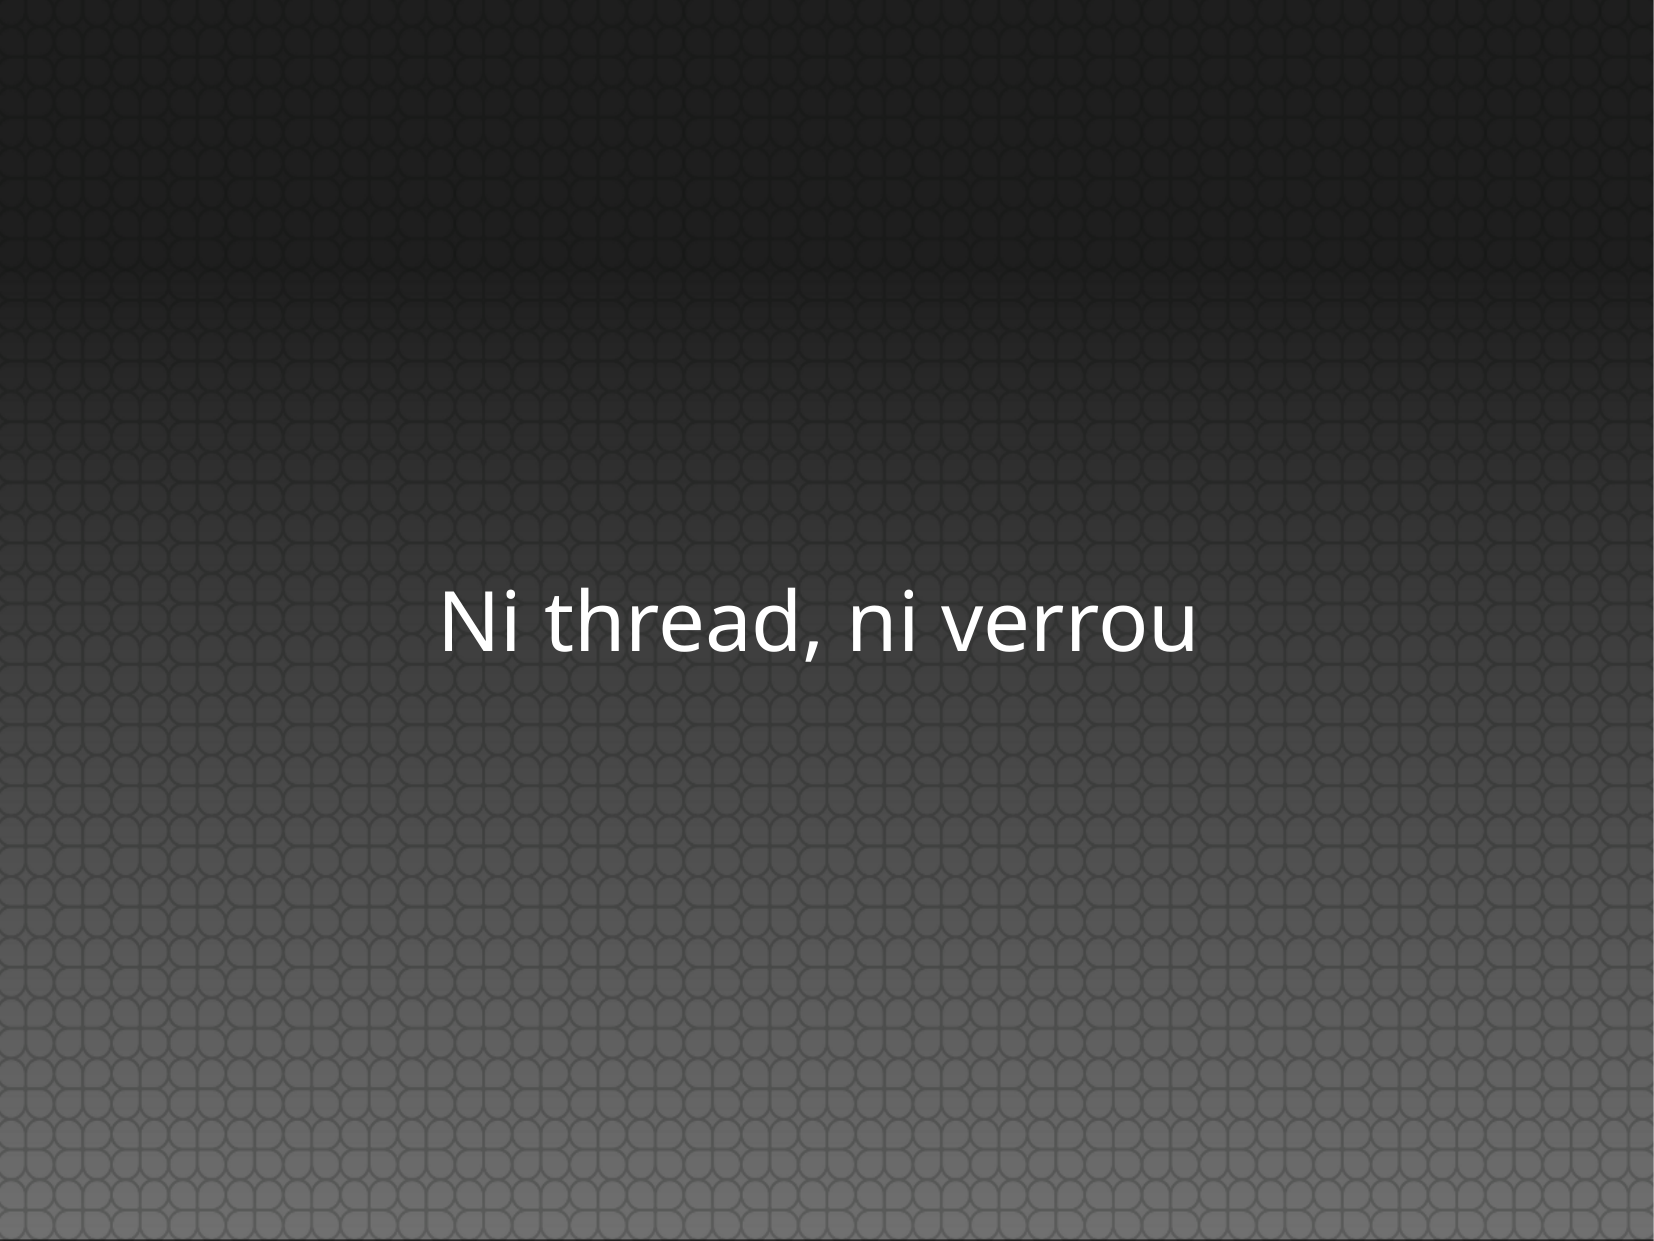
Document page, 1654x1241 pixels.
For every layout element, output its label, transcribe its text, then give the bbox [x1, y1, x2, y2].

title Ni thread, ni verrou [75, 525, 1564, 713]
picture [0, 0, 1654, 1241]
